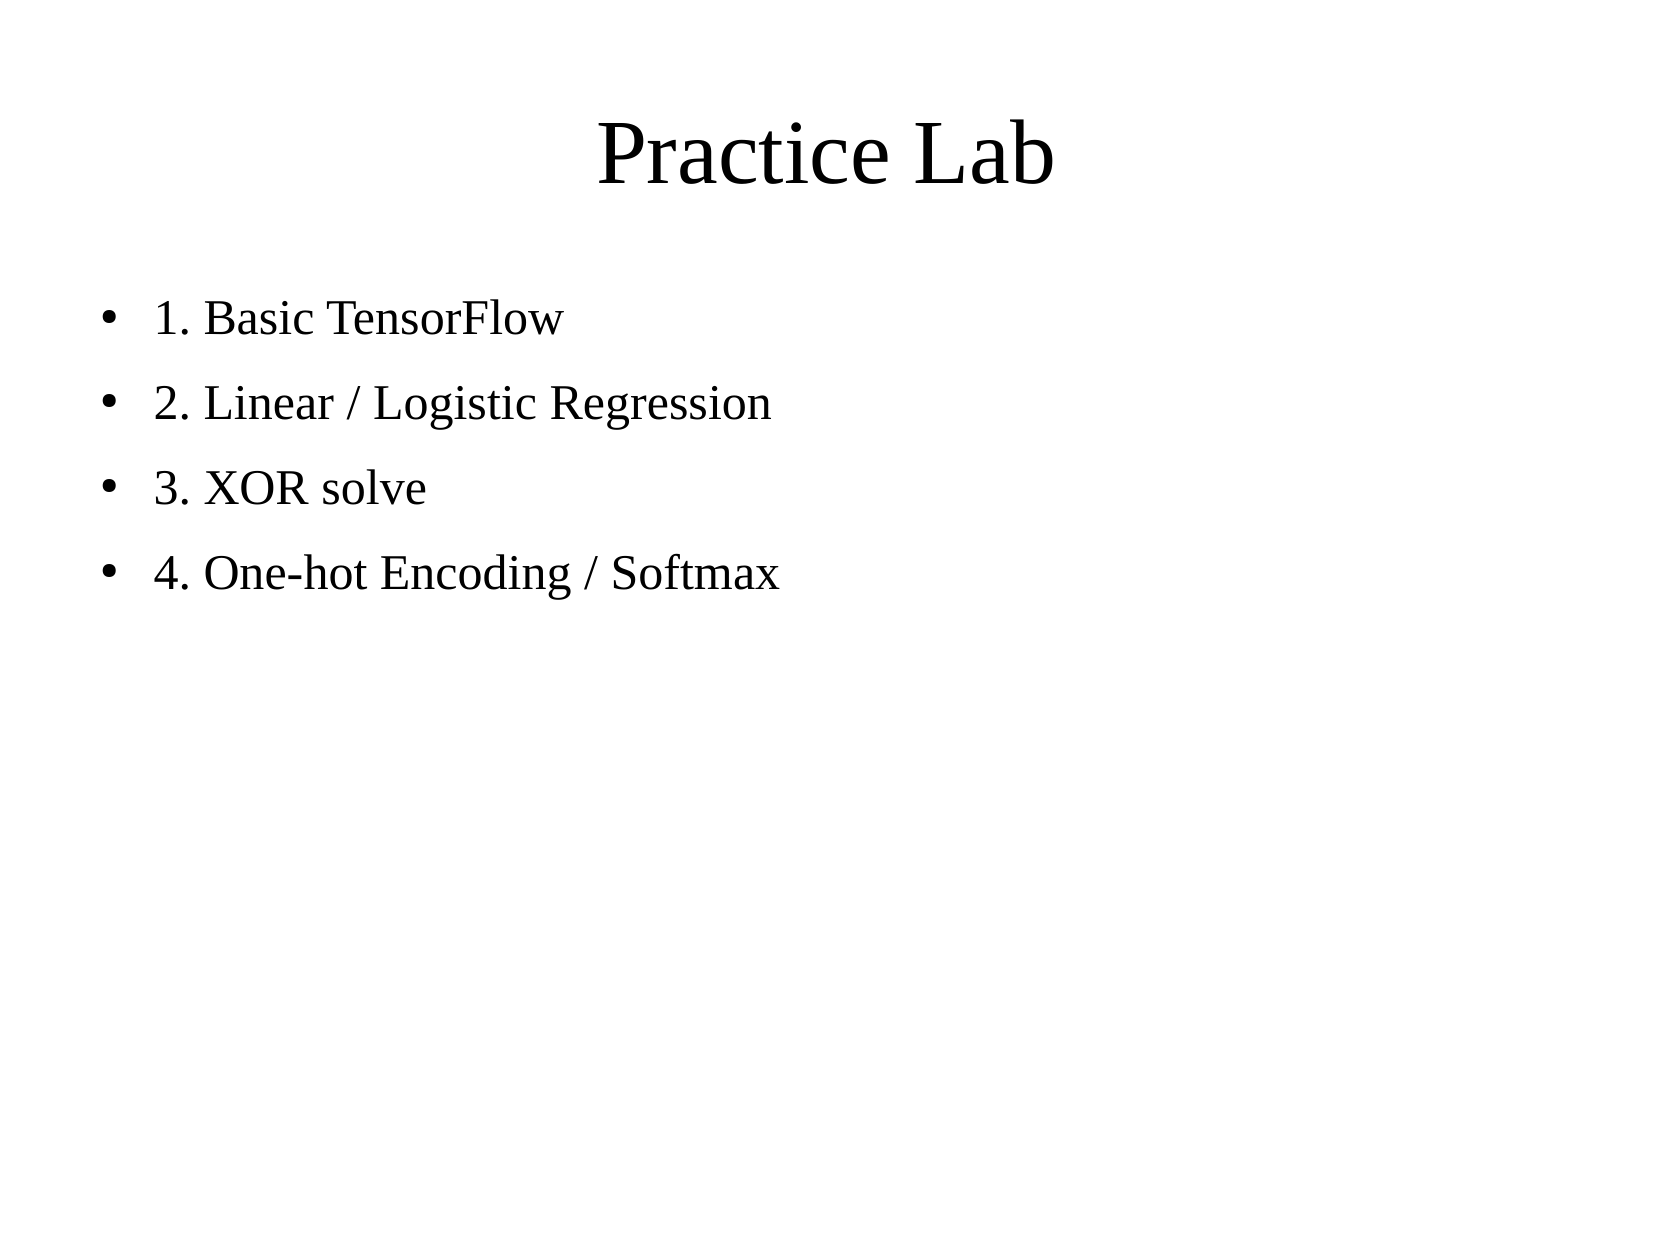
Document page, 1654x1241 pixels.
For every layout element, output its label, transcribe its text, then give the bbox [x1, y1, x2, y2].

list 1. Basic TensorFlow 2. Linear / Logistic Regression 3. XOR solve 4. One-hot Encoding / Softmax [82, 290, 1571, 1010]
title Practice Lab [82, 49, 1571, 257]
